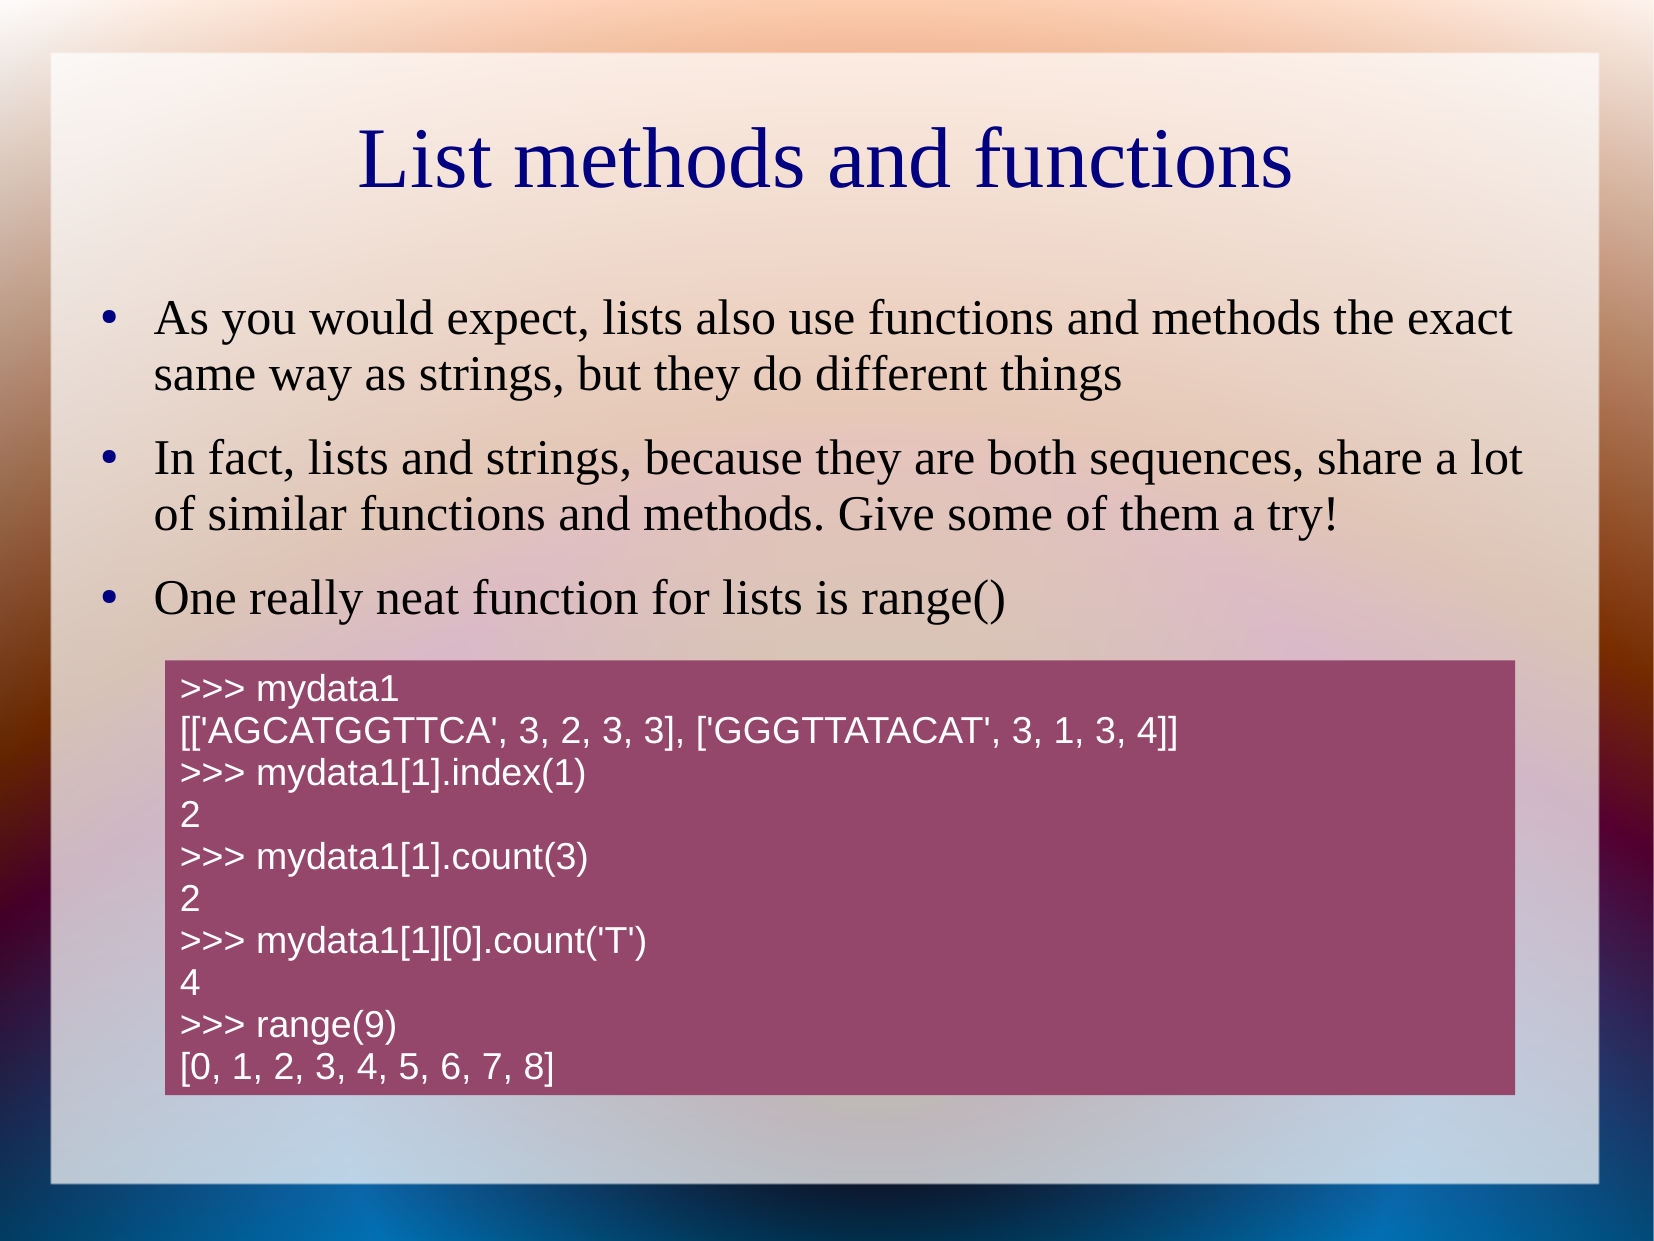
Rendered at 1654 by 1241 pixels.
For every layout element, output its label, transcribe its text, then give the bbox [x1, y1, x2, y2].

list As you would expect, lists also use functions and methods the exact same way as strings, but they do different things In fact, lists and strings, because they are both sequences, share a lot of similar functions and methods. Give some of them a try! One really neat function for lists is range() [82, 290, 1571, 1010]
title List methods and functions [82, 55, 1571, 263]
text_box >>> mydata1 [['AGCATGGTTCA', 3, 2, 3, 3], ['GGGTTATACAT', 3, 1, 3, 4]] >>> mydata1[1].index(1) 2 >>> mydata1[1].count(3) 2 >>> mydata1[1][0].count('T') 4 >>> range(9) [0, 1, 2, 3, 4, 5, 6, 7, 8] [165, 660, 1516, 1096]
picture [0, 0, 1654, 1241]
